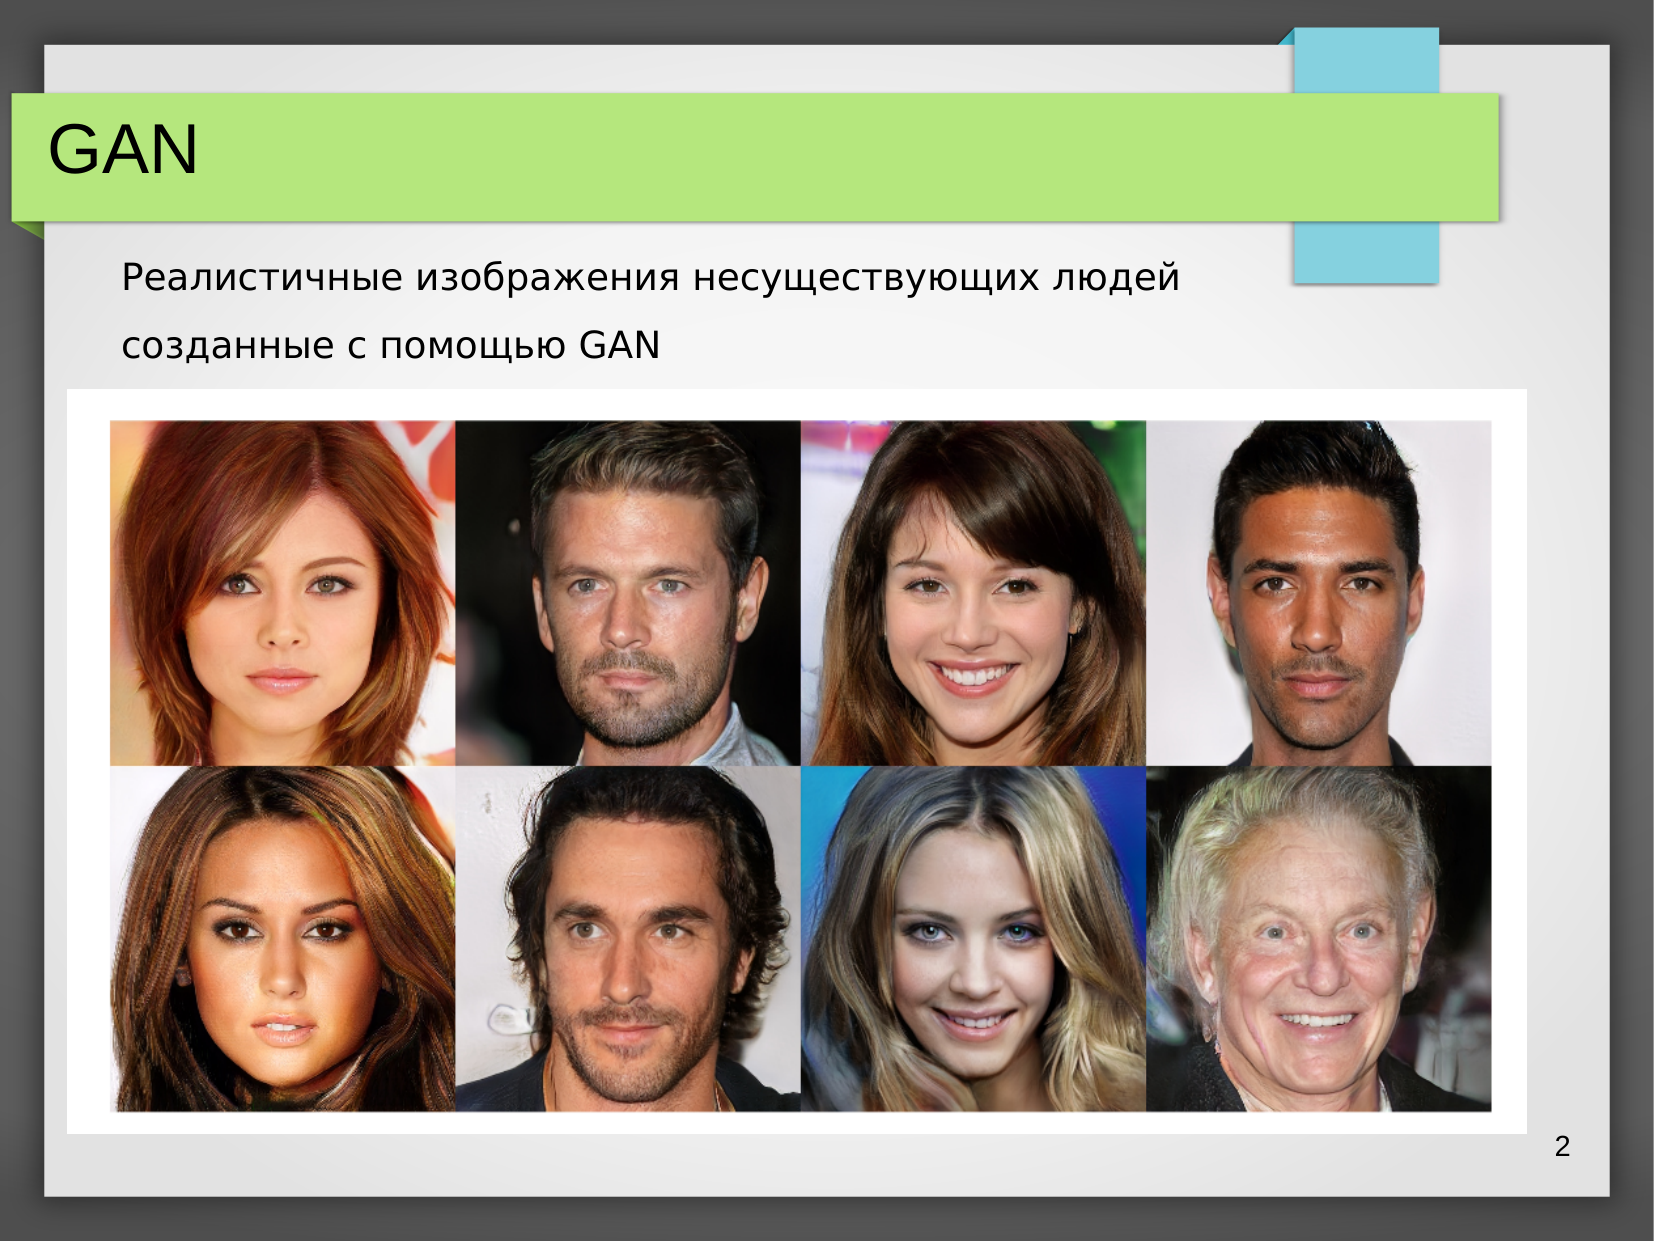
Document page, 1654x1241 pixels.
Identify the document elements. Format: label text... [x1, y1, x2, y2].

text_box Реалистичные изображения несуществующих людей созданные с помощью GAN [106, 248, 1536, 375]
picture [0, 0, 1654, 1241]
title GAN [47, 109, 1501, 189]
